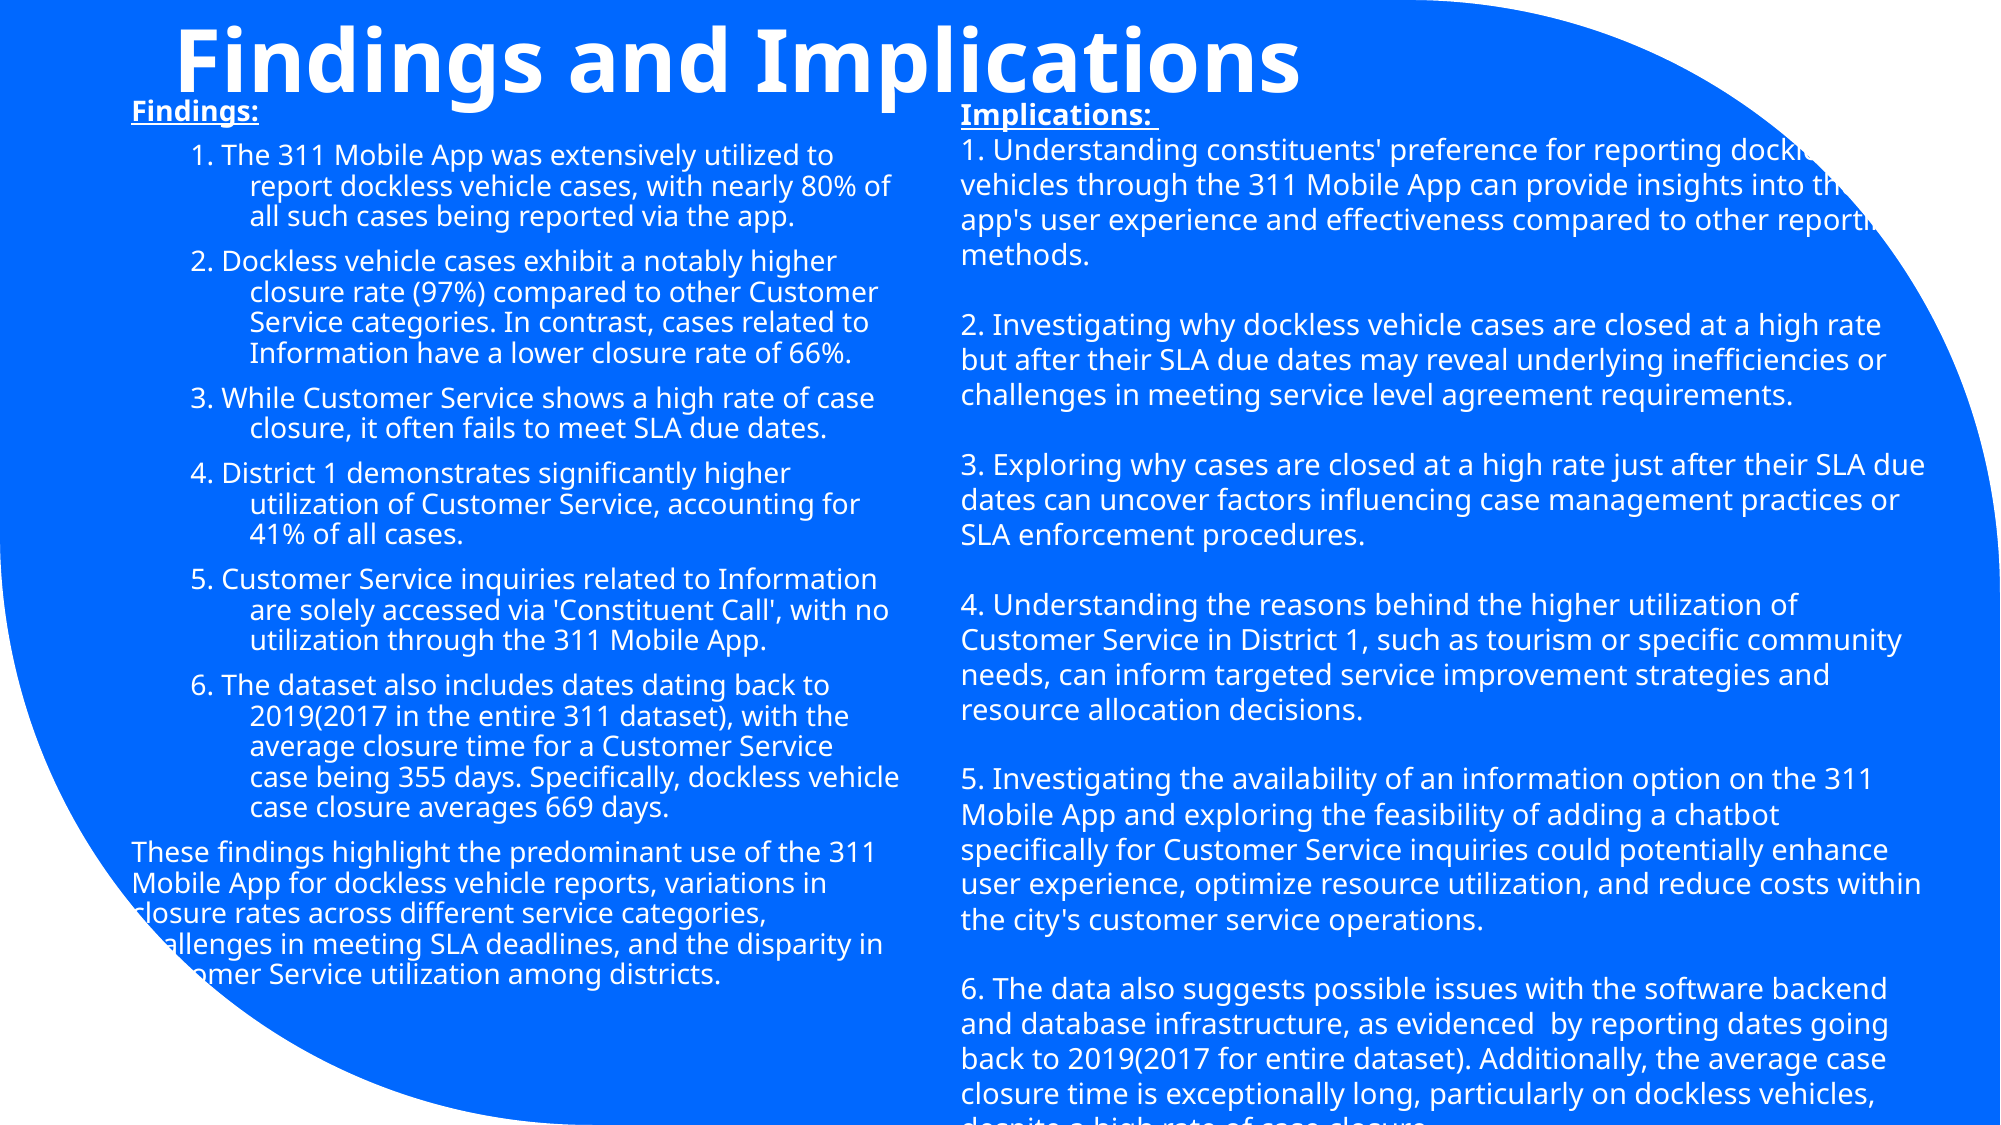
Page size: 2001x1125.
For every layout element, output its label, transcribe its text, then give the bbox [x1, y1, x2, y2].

title Findings and Implications [158, 11, 1763, 118]
list Findings: 1. The 311 Mobile App was extensively utilized to report dockless vehicle cases, with nearly 80% of all such cases being reported via the app. 2. Dockless vehicle cases exhibit a notably higher closure rate (97%) compared to other Customer Service categories. In contrast, cases related to Information have a lower closure rate of 66%. 3. While Customer Service shows a high rate of case closure, it often fails to meet SLA due dates. 4. District 1 demonstrates significantly higher utilization of Customer Service, accounting for 41% of all cases. 5. Customer Service inquiries related to Information are solely accessed via 'Constituent Call', with no utilization through the 311 Mobile App. 6. The dataset also includes dates dating back to 2019(2017 in the entire 311 dataset), with the average closure time for a Customer Service case being 355 days. Specifically, dockless vehicle case closure averages 669 days. These findings highlight the predominant use of the 311 Mobile App for dockless vehicle reports, variations in closure rates across different service categories, challenges in meeting SLA deadlines, and the disparity in Customer Service utilization among districts. [116, 88, 917, 1024]
text_box Implications: 1. Understanding constituents' preference for reporting dockless vehicles through the 311 Mobile App can provide insights into the app's user experience and effectiveness compared to other reporting methods. 2. Investigating why dockless vehicle cases are closed at a high rate but after their SLA due dates may reveal underlying inefficiencies or challenges in meeting service level agreement requirements. 3. Exploring why cases are closed at a high rate just after their SLA due dates can uncover factors influencing case management practices or SLA enforcement procedures. 4. Understanding the reasons behind the higher utilization of Customer Service in District 1, such as tourism or specific community needs, can inform targeted service improvement strategies and resource allocation decisions. 5. Investigating the availability of an information option on the 311 Mobile App and exploring the feasibility of adding a chatbot specifically for Customer Service inquiries could potentially enhance user experience, optimize resource utilization, and reduce costs within the city's customer service operations. 6. The data also suggests possible issues with the software backend and database infrastructure, as evidenced by reporting dates going back to 2019(2017 for entire dataset). Additionally, the average case closure time is exceptionally long, particularly on dockless vehicles, despite a high rate of case closure. [945, 89, 1942, 1125]
